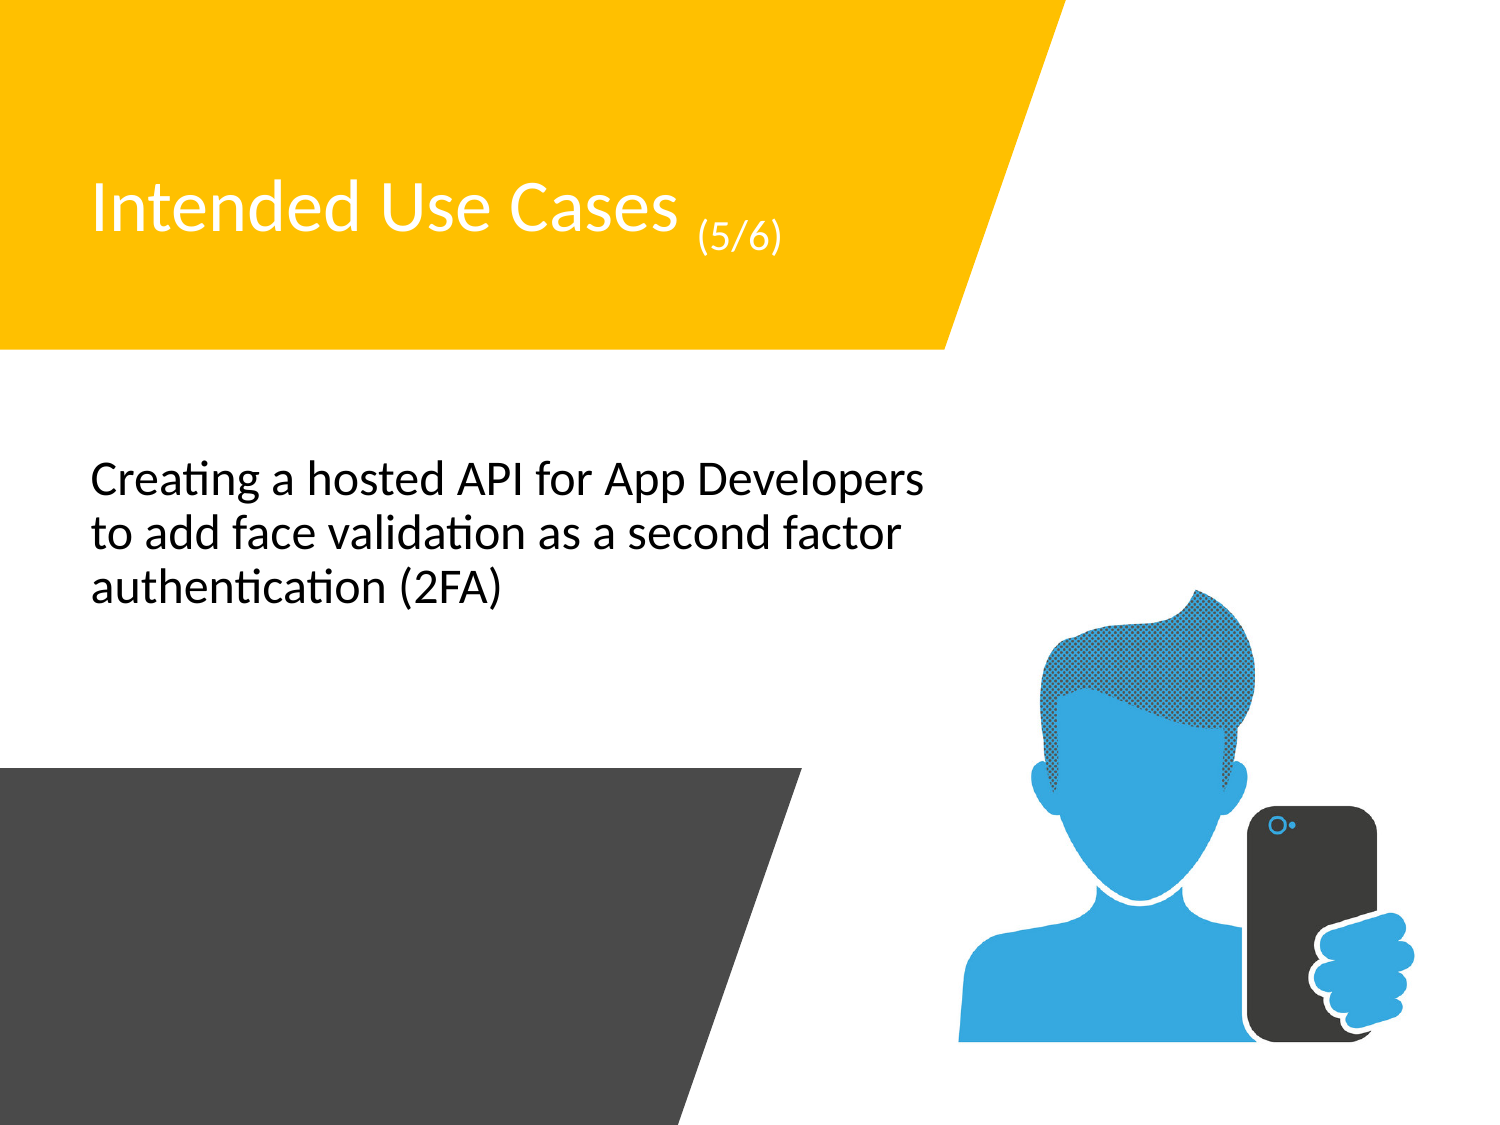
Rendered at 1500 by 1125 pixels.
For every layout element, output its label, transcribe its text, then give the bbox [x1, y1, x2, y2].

title Intended Use Cases (5/6) [75, 151, 992, 258]
text_box [0, 768, 802, 1125]
picture [937, 575, 1428, 1060]
text_box [0, 0, 1066, 350]
list Creating a hosted API for App Developers to add face validation as a second factor authentication (2FA) [75, 444, 953, 693]
